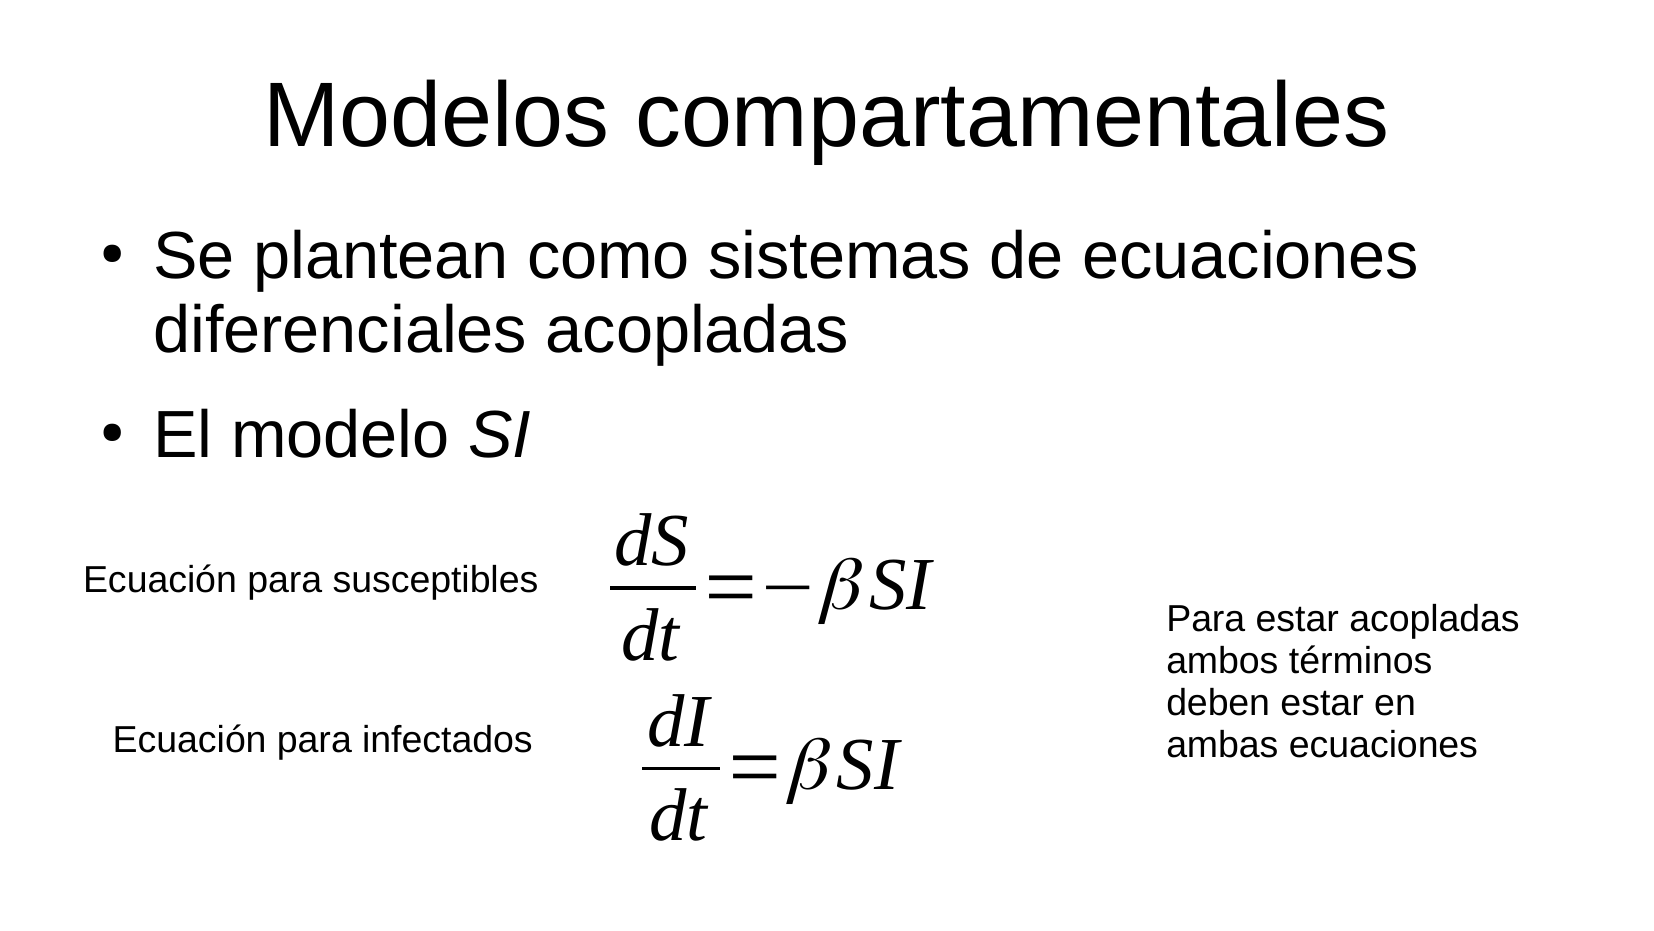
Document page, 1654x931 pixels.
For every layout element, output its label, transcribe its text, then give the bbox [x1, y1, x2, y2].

text_box Ecuación para susceptibles [68, 550, 600, 621]
list Se plantean como sistemas de ecuaciones diferenciales acopladas El modelo SI [82, 621, 599, 758]
chart [599, 499, 945, 857]
title Modelos compartamentales [82, 37, 1571, 193]
list Se plantean como sistemas de ecuaciones diferenciales acopladas El modelo SI [82, 217, 1571, 758]
text_box Ecuación para infectados [97, 710, 571, 768]
text_box Para estar acopladas ambos términos deben estar en ambas ecuaciones [1151, 590, 1536, 774]
